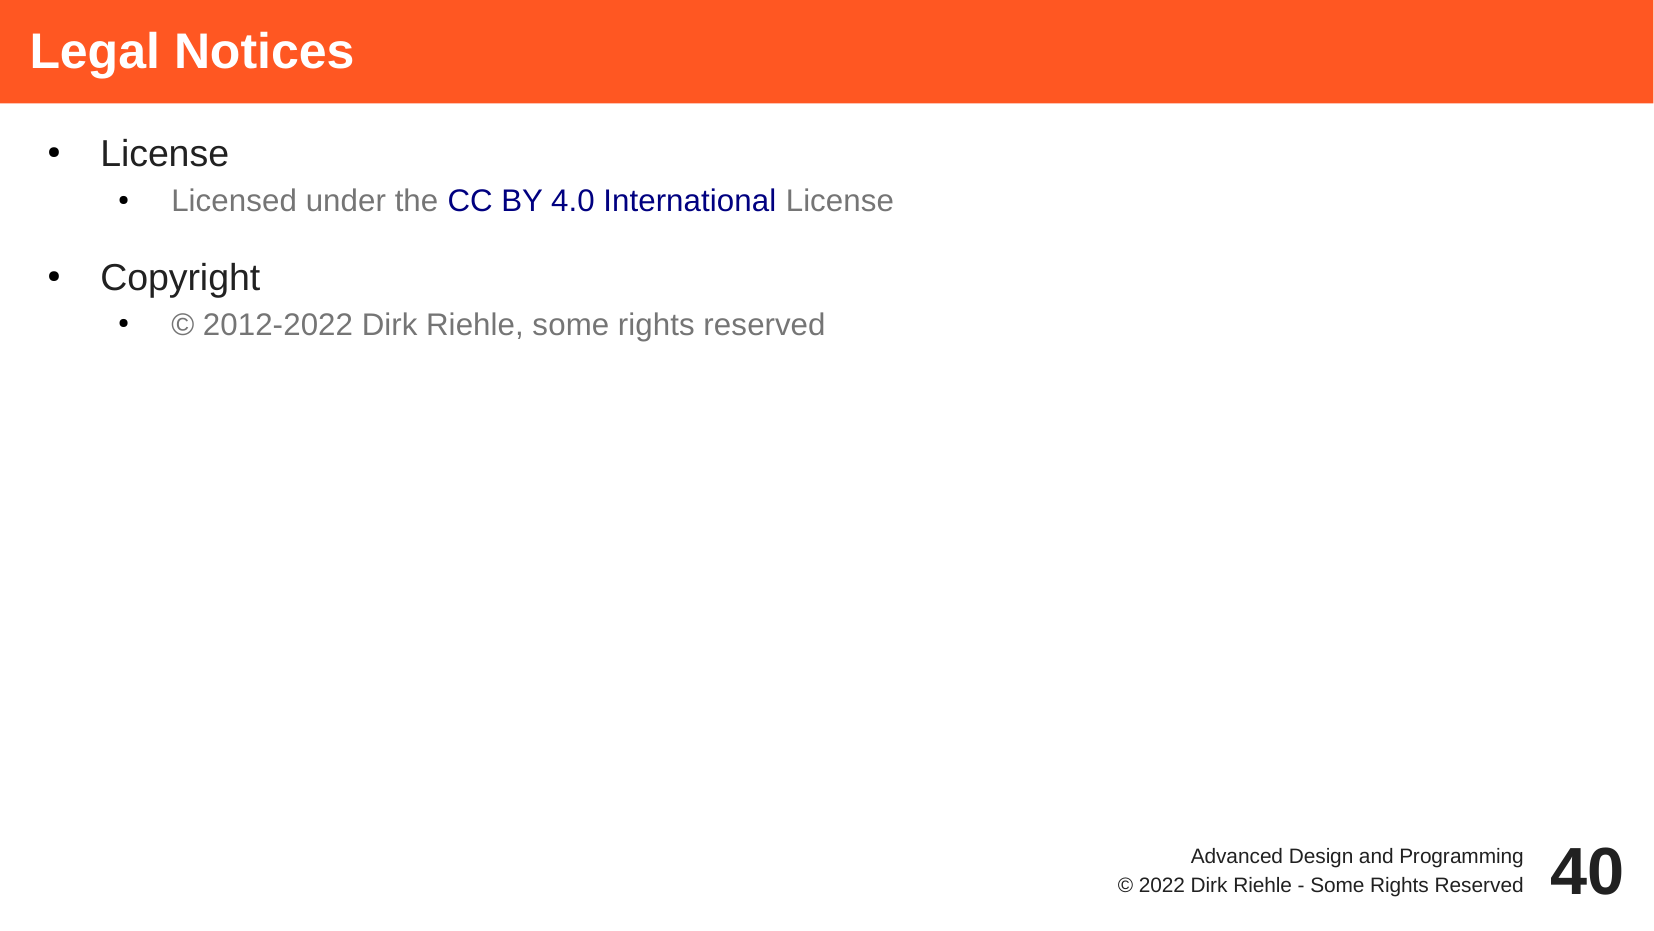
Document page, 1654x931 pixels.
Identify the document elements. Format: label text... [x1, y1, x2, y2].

title Legal Notices [0, 0, 1654, 104]
list License Licensed under the CC BY 4.0 International License Copyright © 2012-2022 Dirk Riehle, some rights reserved [29, 132, 1625, 813]
